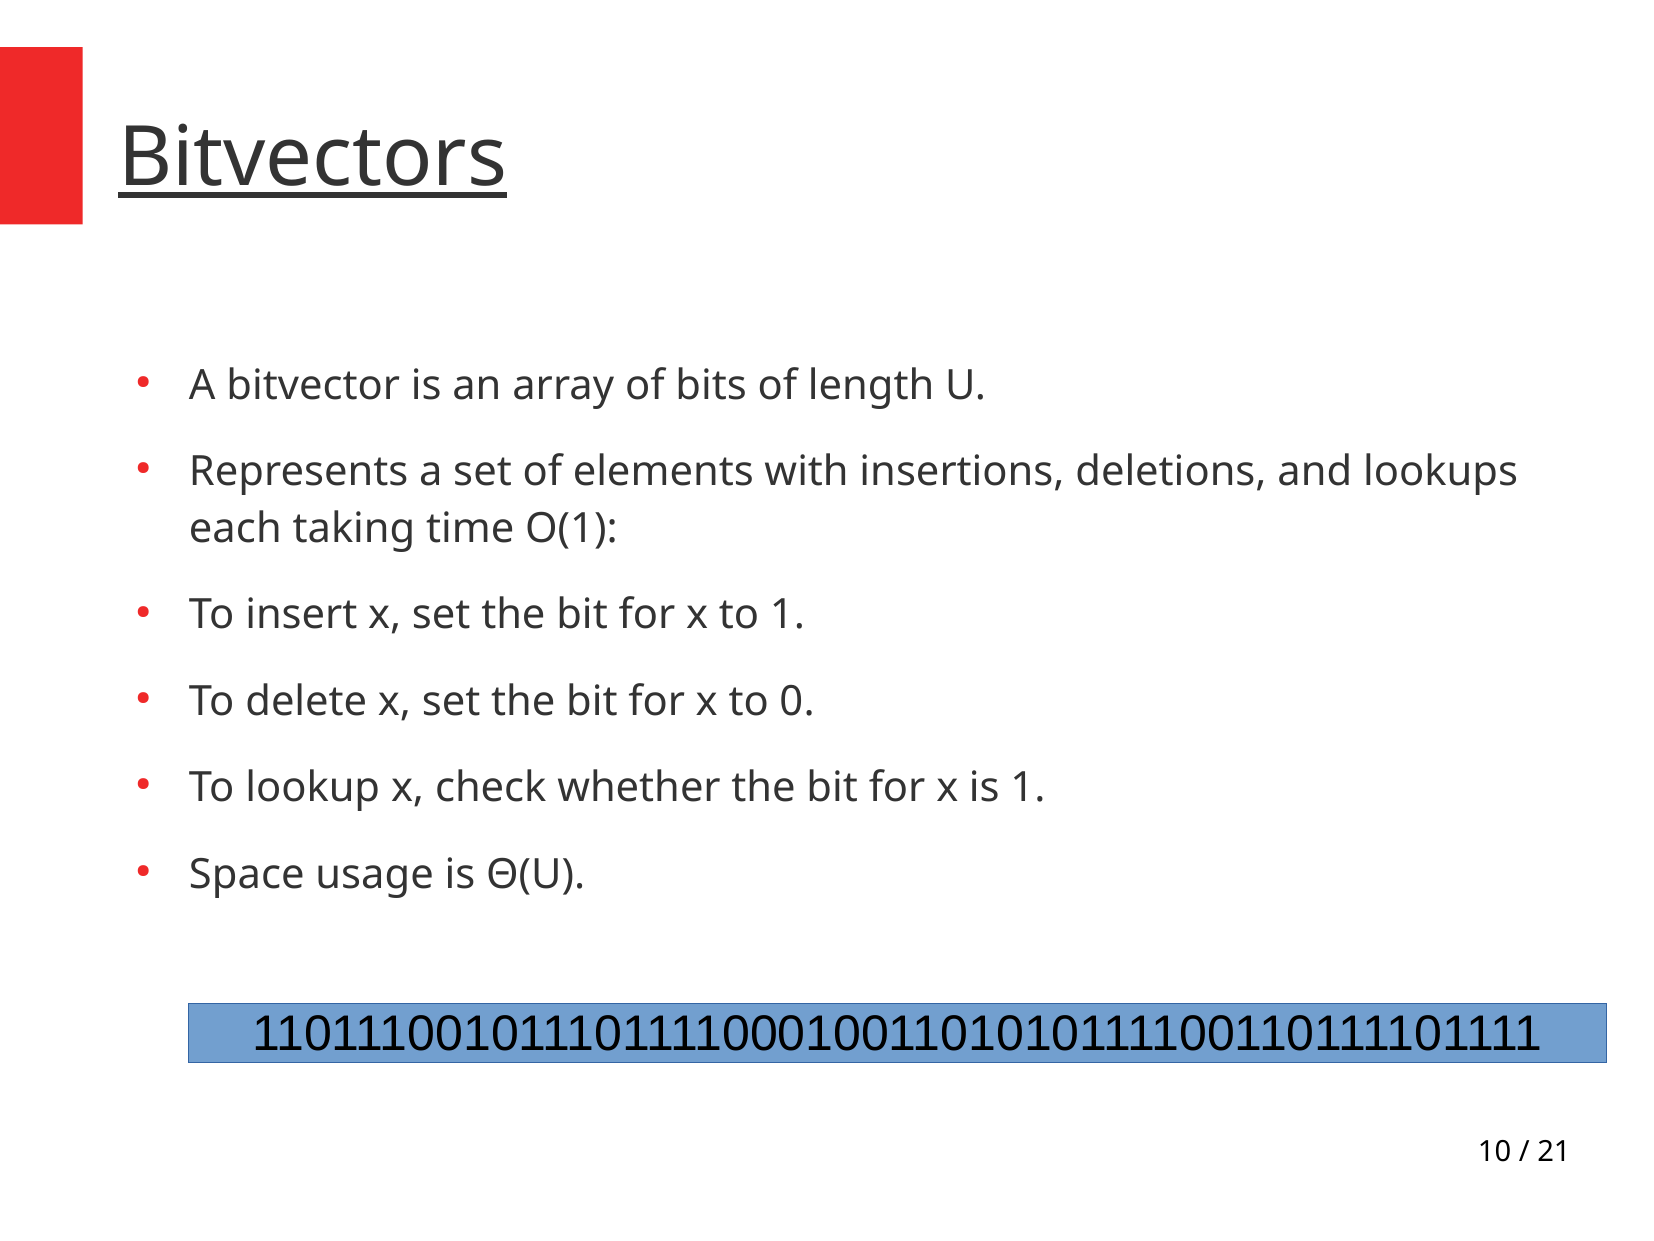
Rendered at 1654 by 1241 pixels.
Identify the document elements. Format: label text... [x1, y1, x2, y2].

list A bitvector is an array of bits of length U. Represents a set of elements with insertions, deletions, and lookups each taking time O(1): To insert x, set the bit for x to 1. To delete x, set the bit for x to 0. To lookup x, check whether the bit for x is 1. Space usage is Θ(U). [118, 354, 1536, 1074]
title Bitvectors [118, 49, 1571, 257]
text_box 1101110010111011110001001101010111100110111101111 [188, 1003, 1607, 1063]
